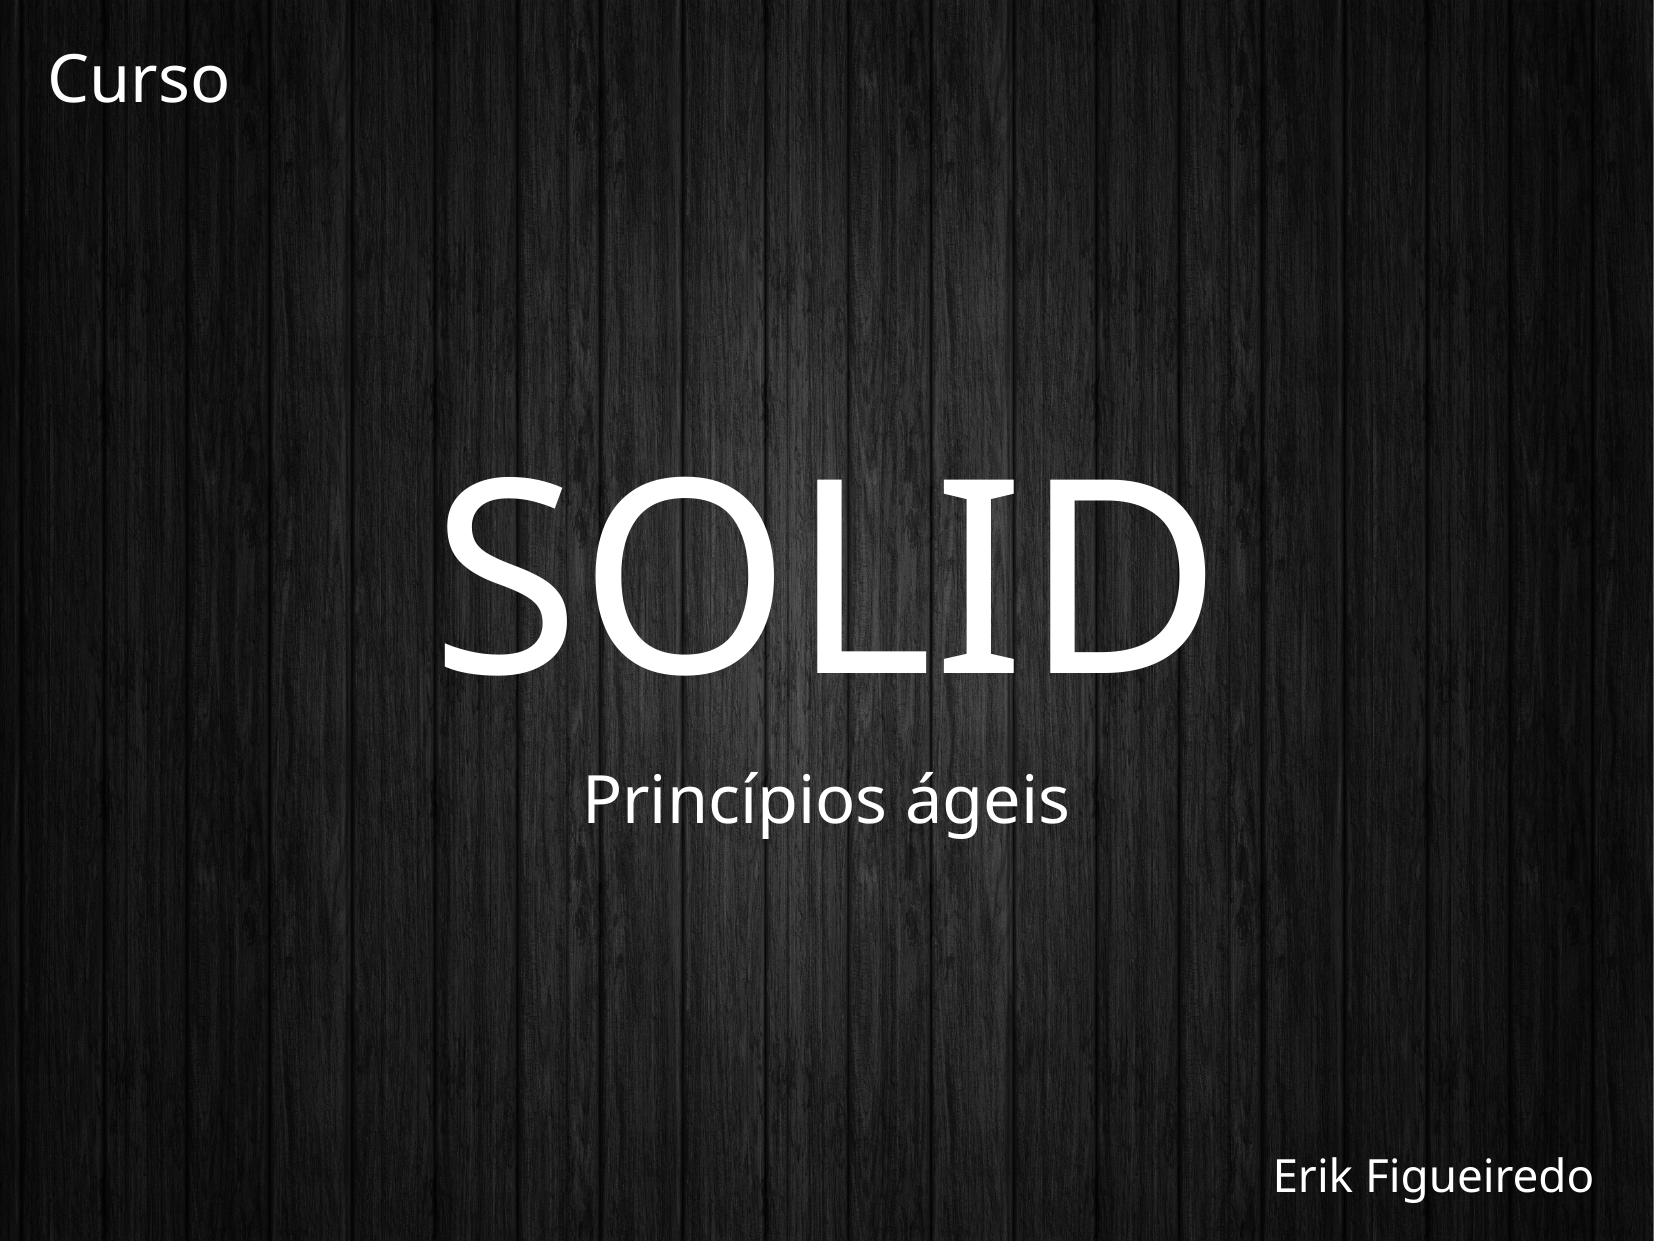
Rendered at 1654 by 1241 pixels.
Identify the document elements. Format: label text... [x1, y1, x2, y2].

text_box Curso [47, 35, 1087, 119]
subtitle SOLID Princípios ágeis [82, 118, 1571, 1109]
text_box Erik Figueiredo [767, 1133, 1595, 1217]
picture [0, 0, 1654, 1241]
